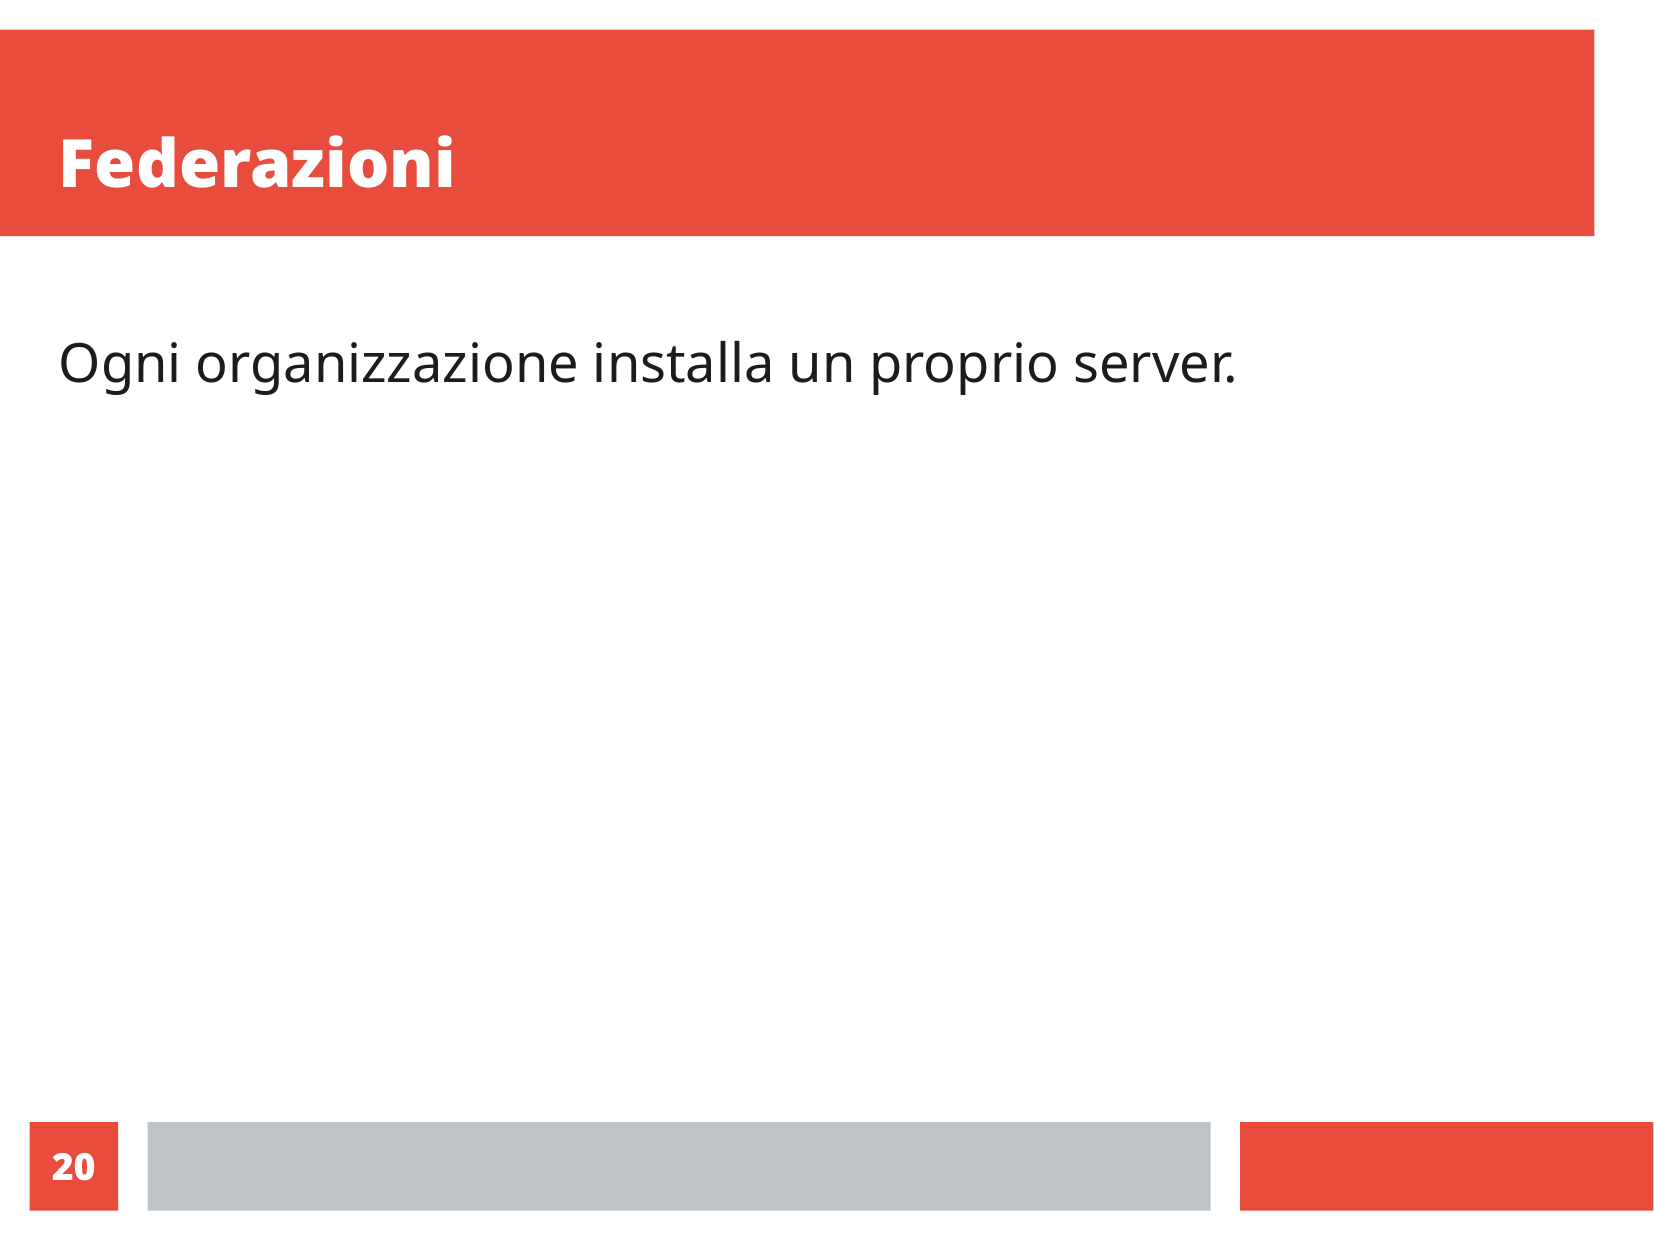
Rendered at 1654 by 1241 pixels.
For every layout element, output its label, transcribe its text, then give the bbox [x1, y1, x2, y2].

title Federazioni [59, 59, 1595, 207]
list Ogni organizzazione installa un proprio server. [59, 324, 1565, 1093]
